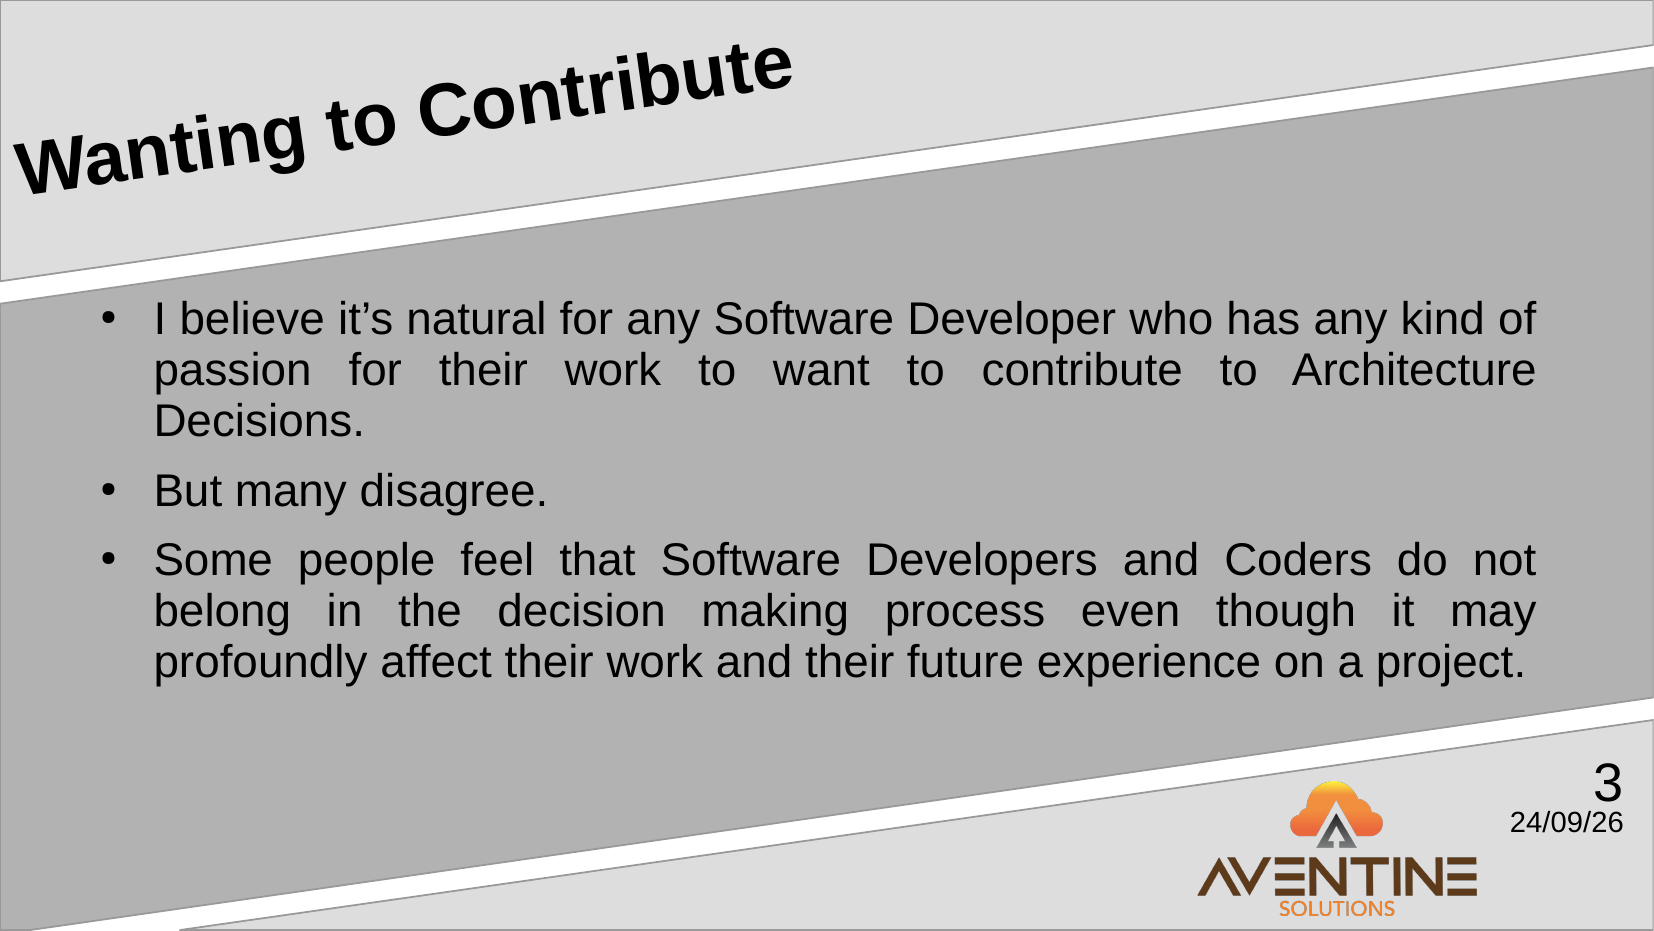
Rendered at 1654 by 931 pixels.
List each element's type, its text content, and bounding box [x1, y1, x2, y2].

picture [1196, 781, 1477, 916]
list I believe it’s natural for any Software Developer who has any kind of passion for their work to want to contribute to Architecture Decisions. But many disagree. Some people feel that Software Developers and Coders do not belong in the decision making process even though it may profoundly affect their work and their future experience on a project. [82, 292, 1538, 833]
title Wanting to Contribute [10, 0, 1497, 296]
